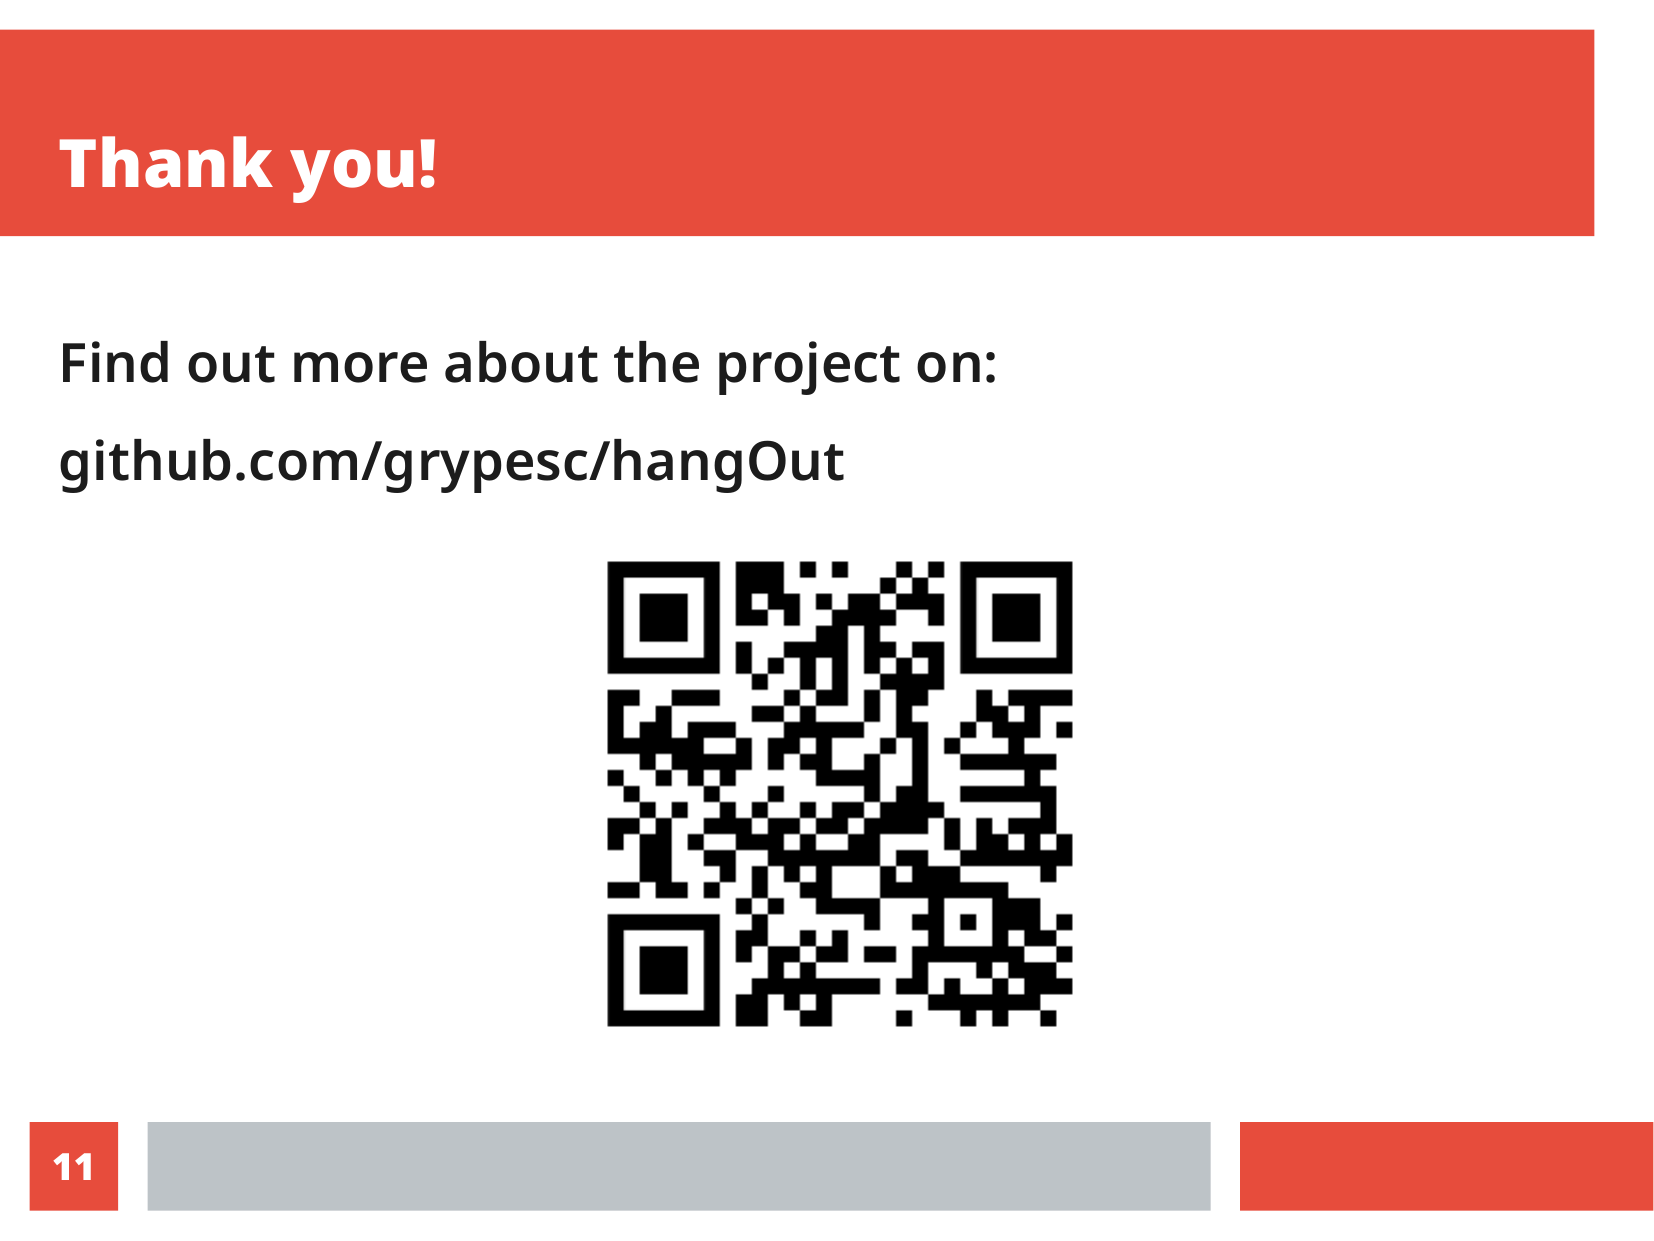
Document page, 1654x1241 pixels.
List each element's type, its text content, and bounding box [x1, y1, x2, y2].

list Find out more about the project on: github.com/grypesc/hangOut [59, 324, 1565, 1093]
title Thank you! [59, 59, 1595, 207]
picture [540, 494, 1141, 1096]
